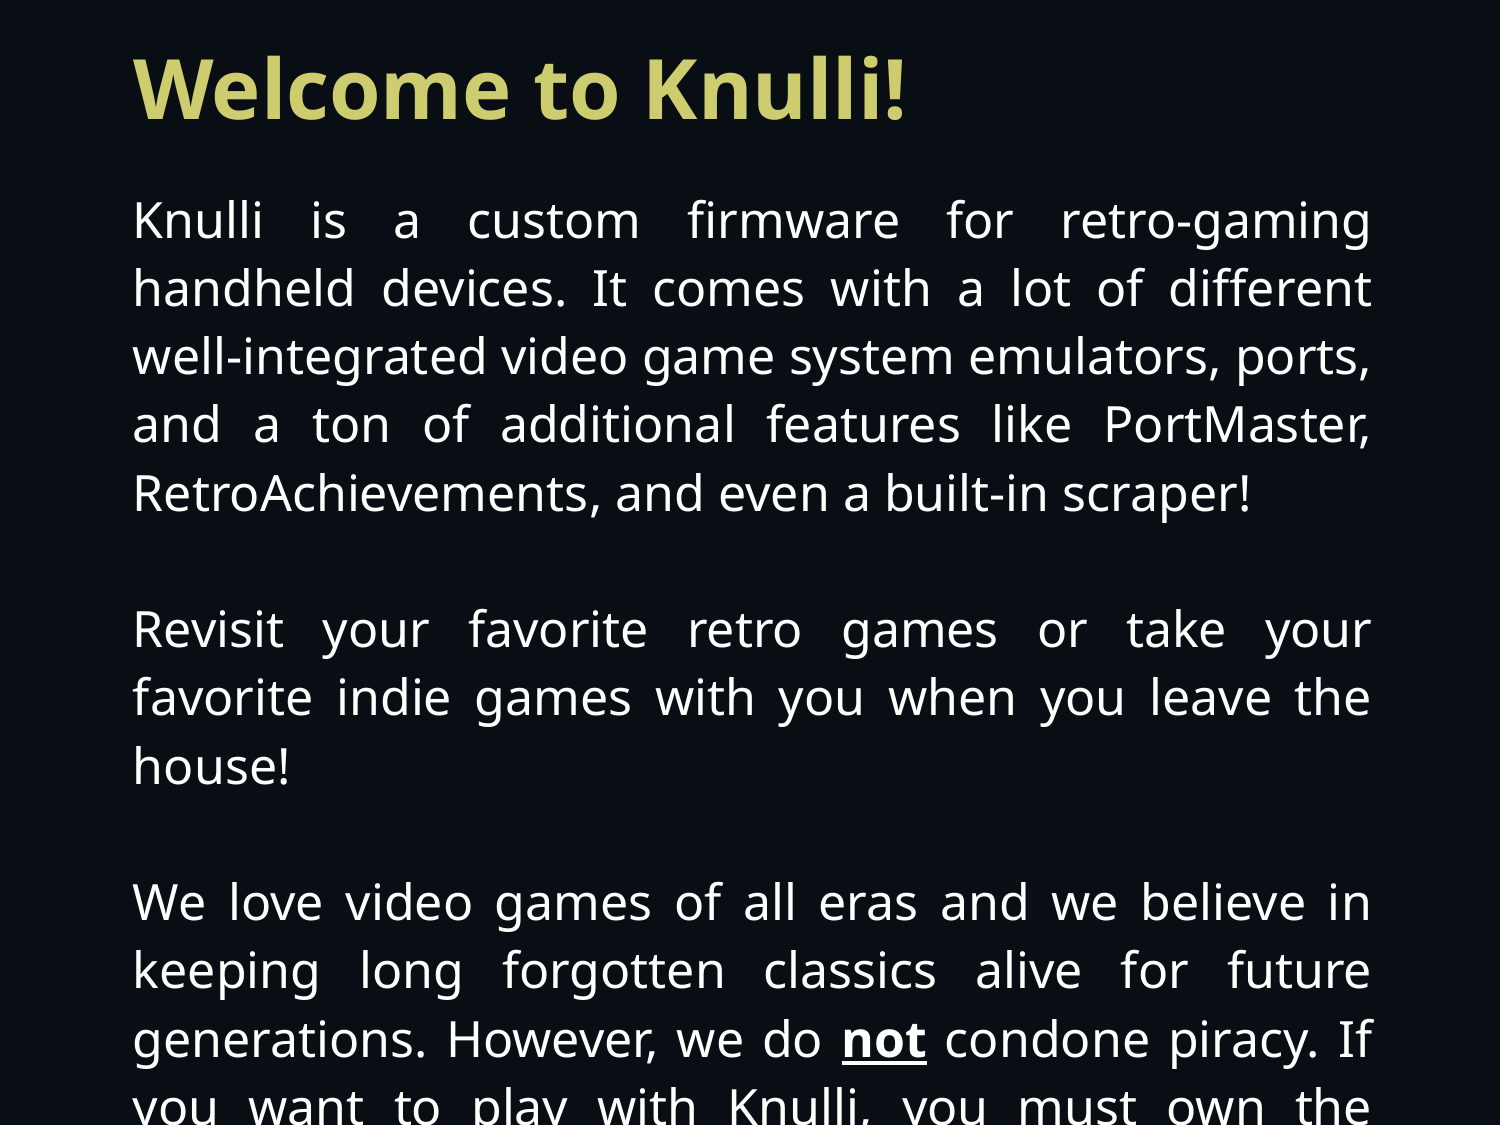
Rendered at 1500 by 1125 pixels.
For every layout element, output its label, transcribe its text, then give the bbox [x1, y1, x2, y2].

text_box Knulli is a custom firmware for retro-gaming handheld devices. It comes with a lot of different well-integrated video game system emulators, ports, and a ton of additional features like PortMaster, RetroAchievements, and even a built-in scraper! Revisit your favorite retro games or take your favorite indie games with you when you leave the house! We love video games of all eras and we believe in keeping long forgotten classics alive for future generations. However, we do not condone piracy. If you want to play with Knulli, you must own the games you play! [118, 177, 1388, 1034]
text_box Welcome to Knulli! [118, 23, 1348, 152]
